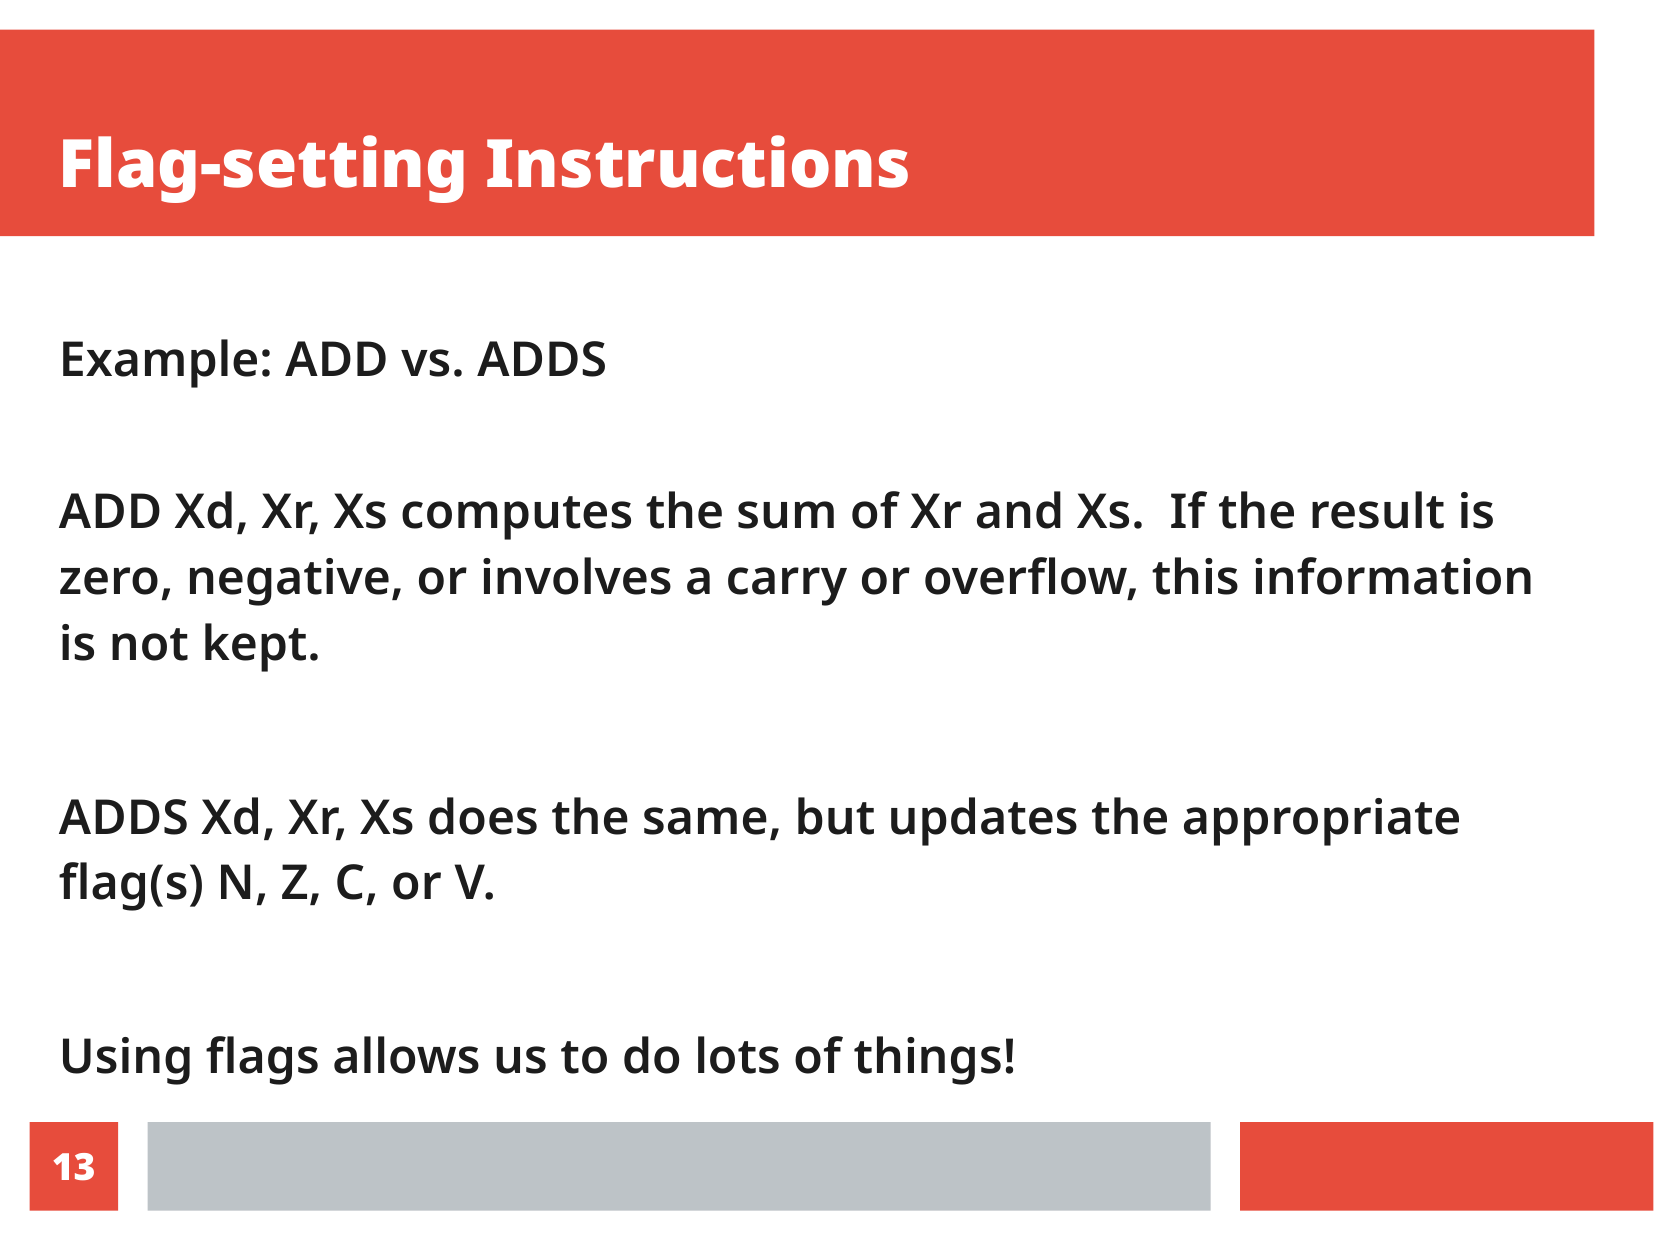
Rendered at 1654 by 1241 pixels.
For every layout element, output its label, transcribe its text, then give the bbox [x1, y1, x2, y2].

list Example: ADD vs. ADDS ADD Xd, Xr, Xs computes the sum of Xr and Xs. If the result is zero, negative, or involves a carry or overflow, this information is not kept. ADDS Xd, Xr, Xs does the same, but updates the appropriate flag(s) N, Z, C, or V. Using flags allows us to do lots of things! [59, 324, 1565, 1093]
title Flag-setting Instructions [59, 59, 1595, 207]
